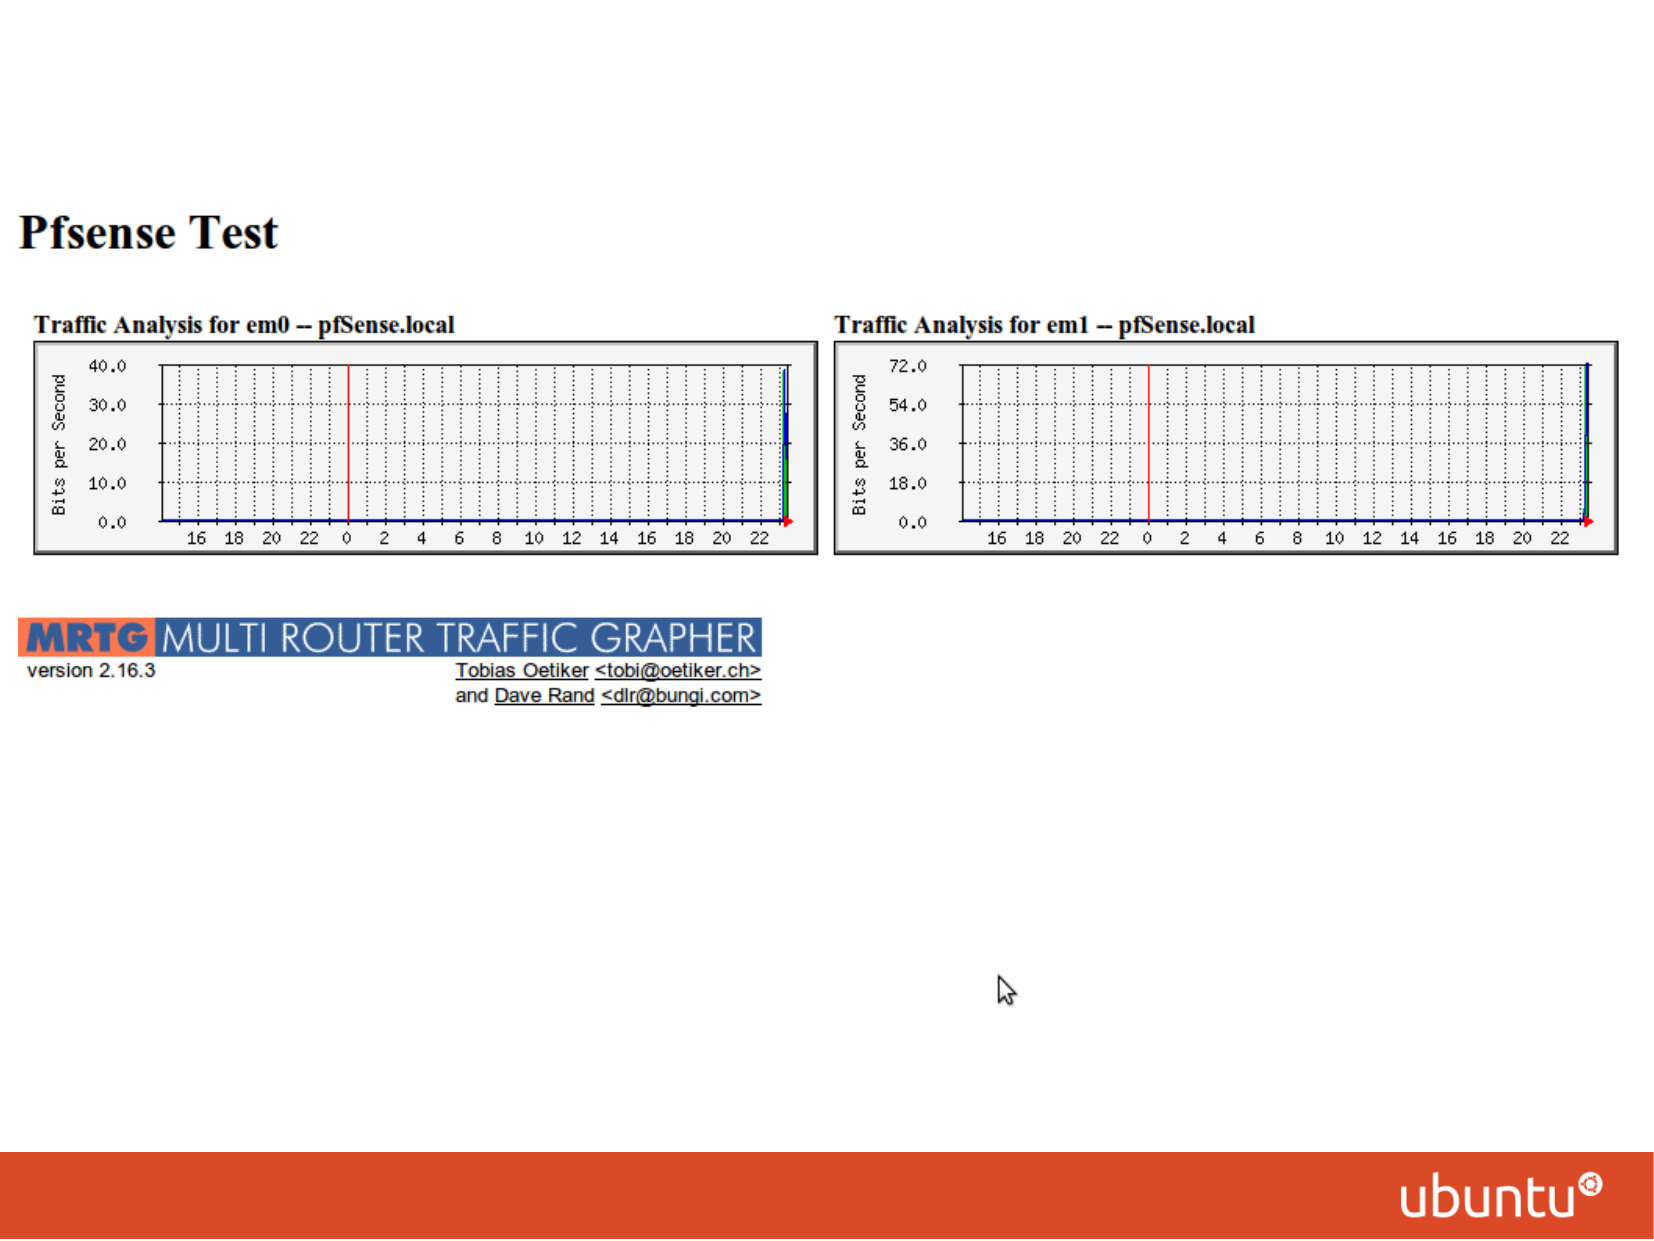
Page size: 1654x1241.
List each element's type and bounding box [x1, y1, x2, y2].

picture [18, 180, 1633, 1059]
picture [0, 1152, 1654, 1239]
